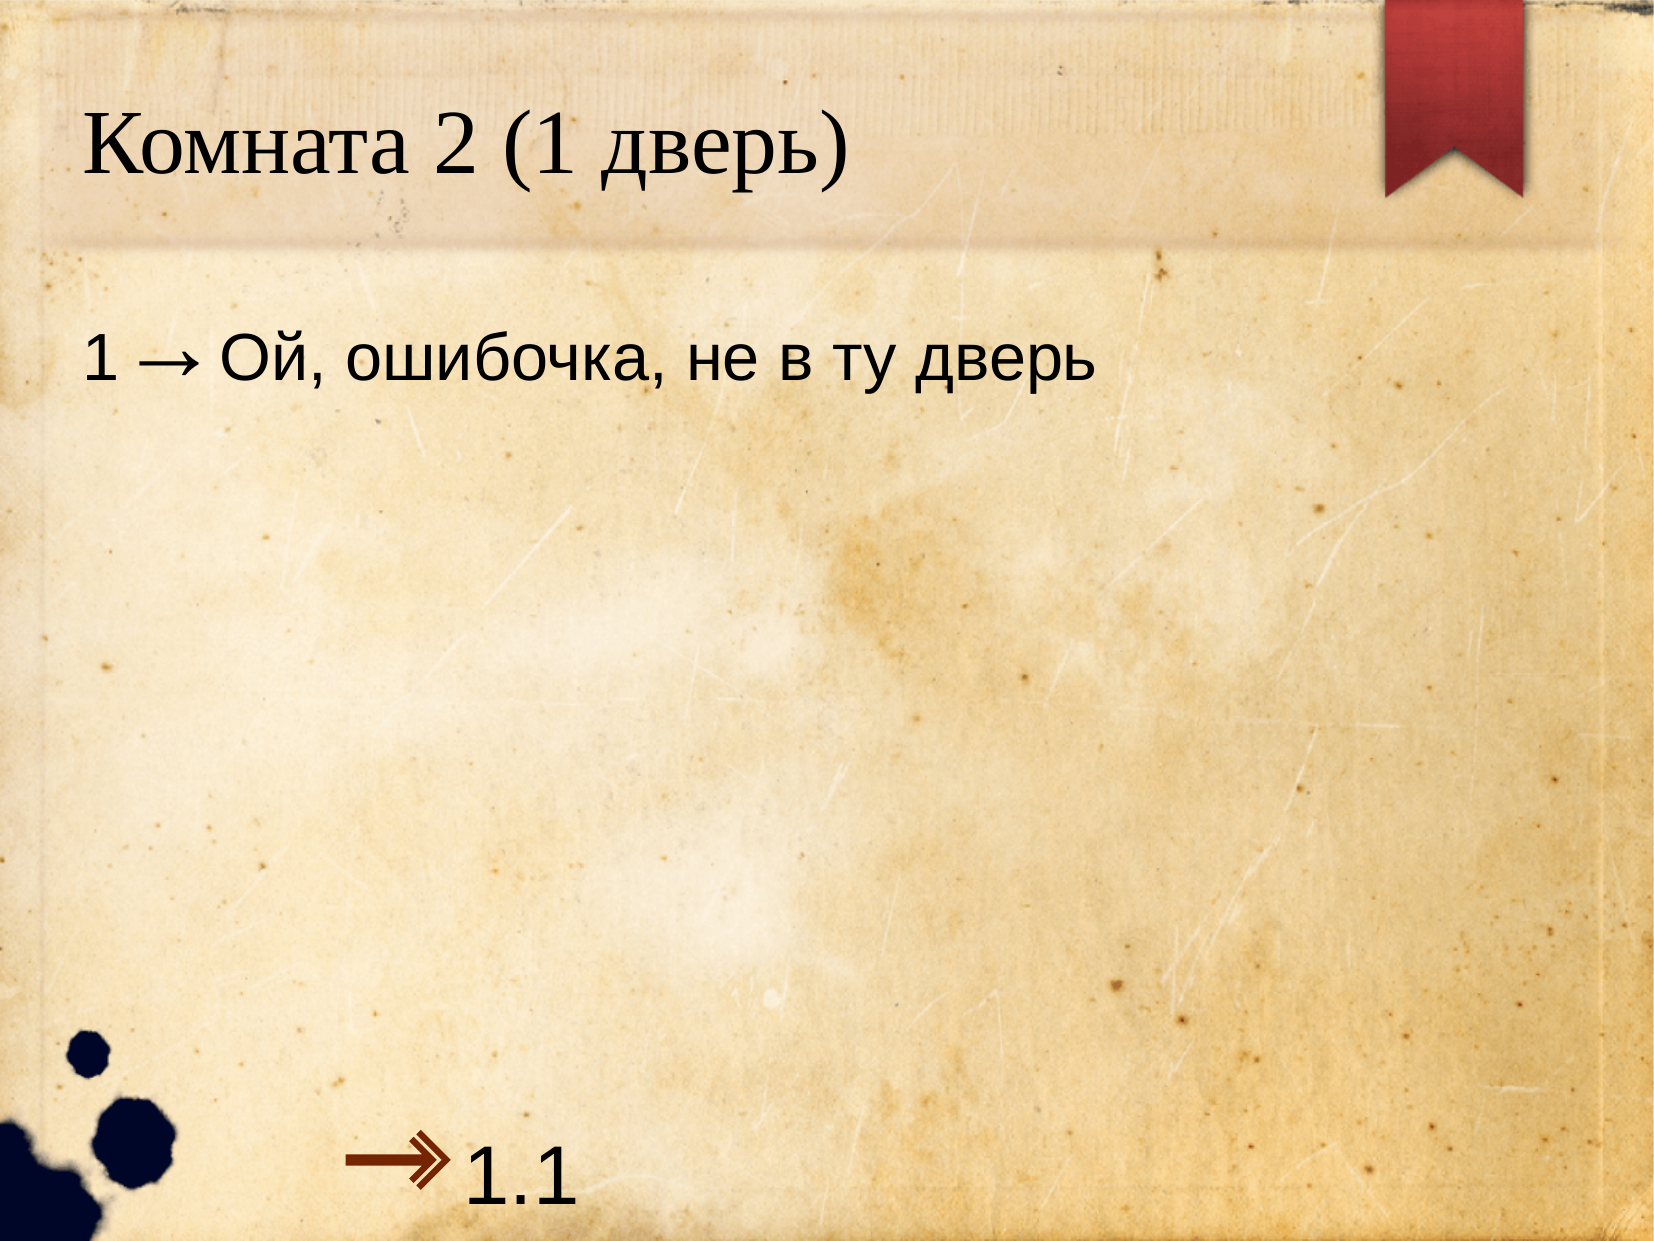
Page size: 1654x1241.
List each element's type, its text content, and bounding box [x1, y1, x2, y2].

subtitle 1→Ой, ошибочка, не в ту дверь [82, 290, 1538, 1010]
text_box 1.1 [448, 1122, 686, 1215]
picture [0, 0, 1654, 1241]
title Комната 2 (1 дверь) [82, 49, 1347, 237]
